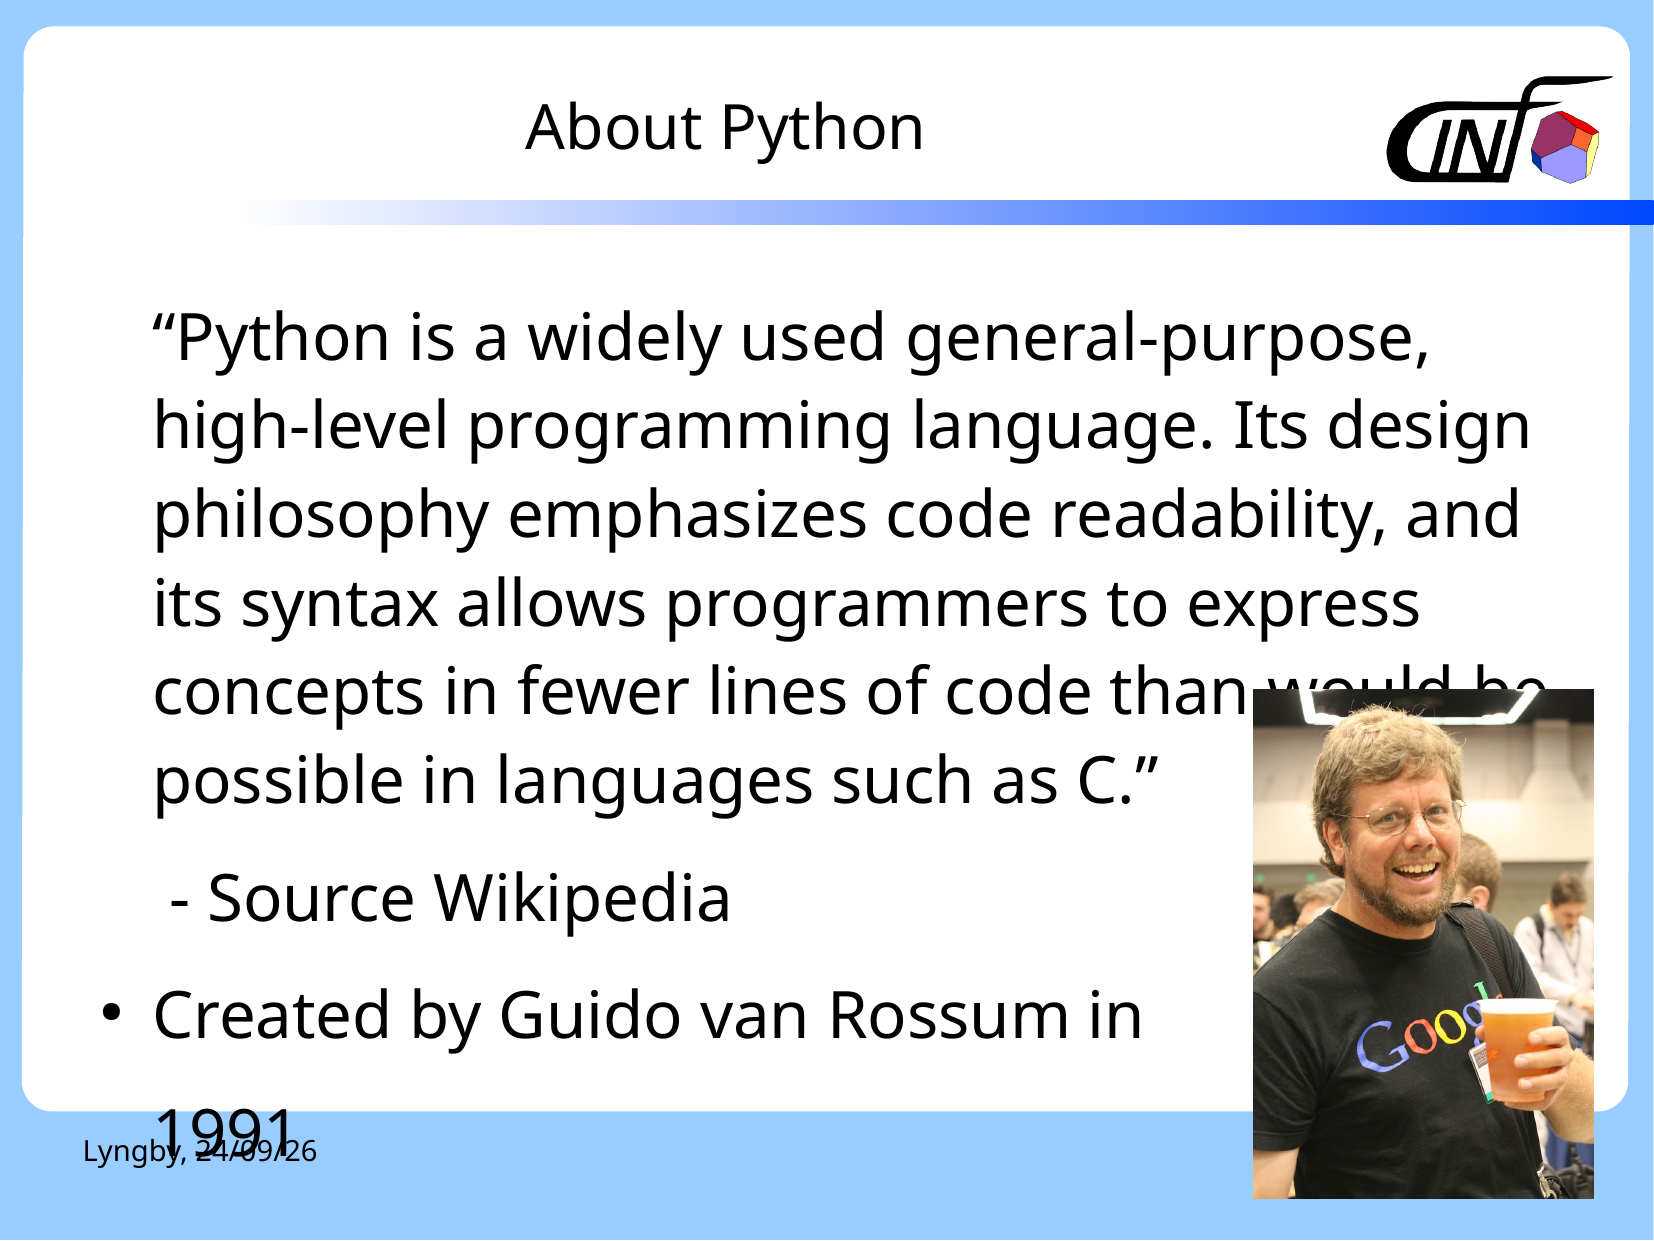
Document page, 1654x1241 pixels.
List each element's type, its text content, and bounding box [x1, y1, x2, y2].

title About Python [82, 49, 1371, 201]
picture [1386, 76, 1613, 184]
list “Python is a widely used general-purpose, high-level programming language. Its design philosophy emphasizes code readability, and its syntax allows programmers to express concepts in fewer lines of code than would be possible in languages such as C.” - Source Wikipedia Created by Guido van Rossum in 1991 [82, 290, 1571, 1182]
text_box 1442 [956, 201, 961, 224]
picture [1253, 689, 1594, 1199]
